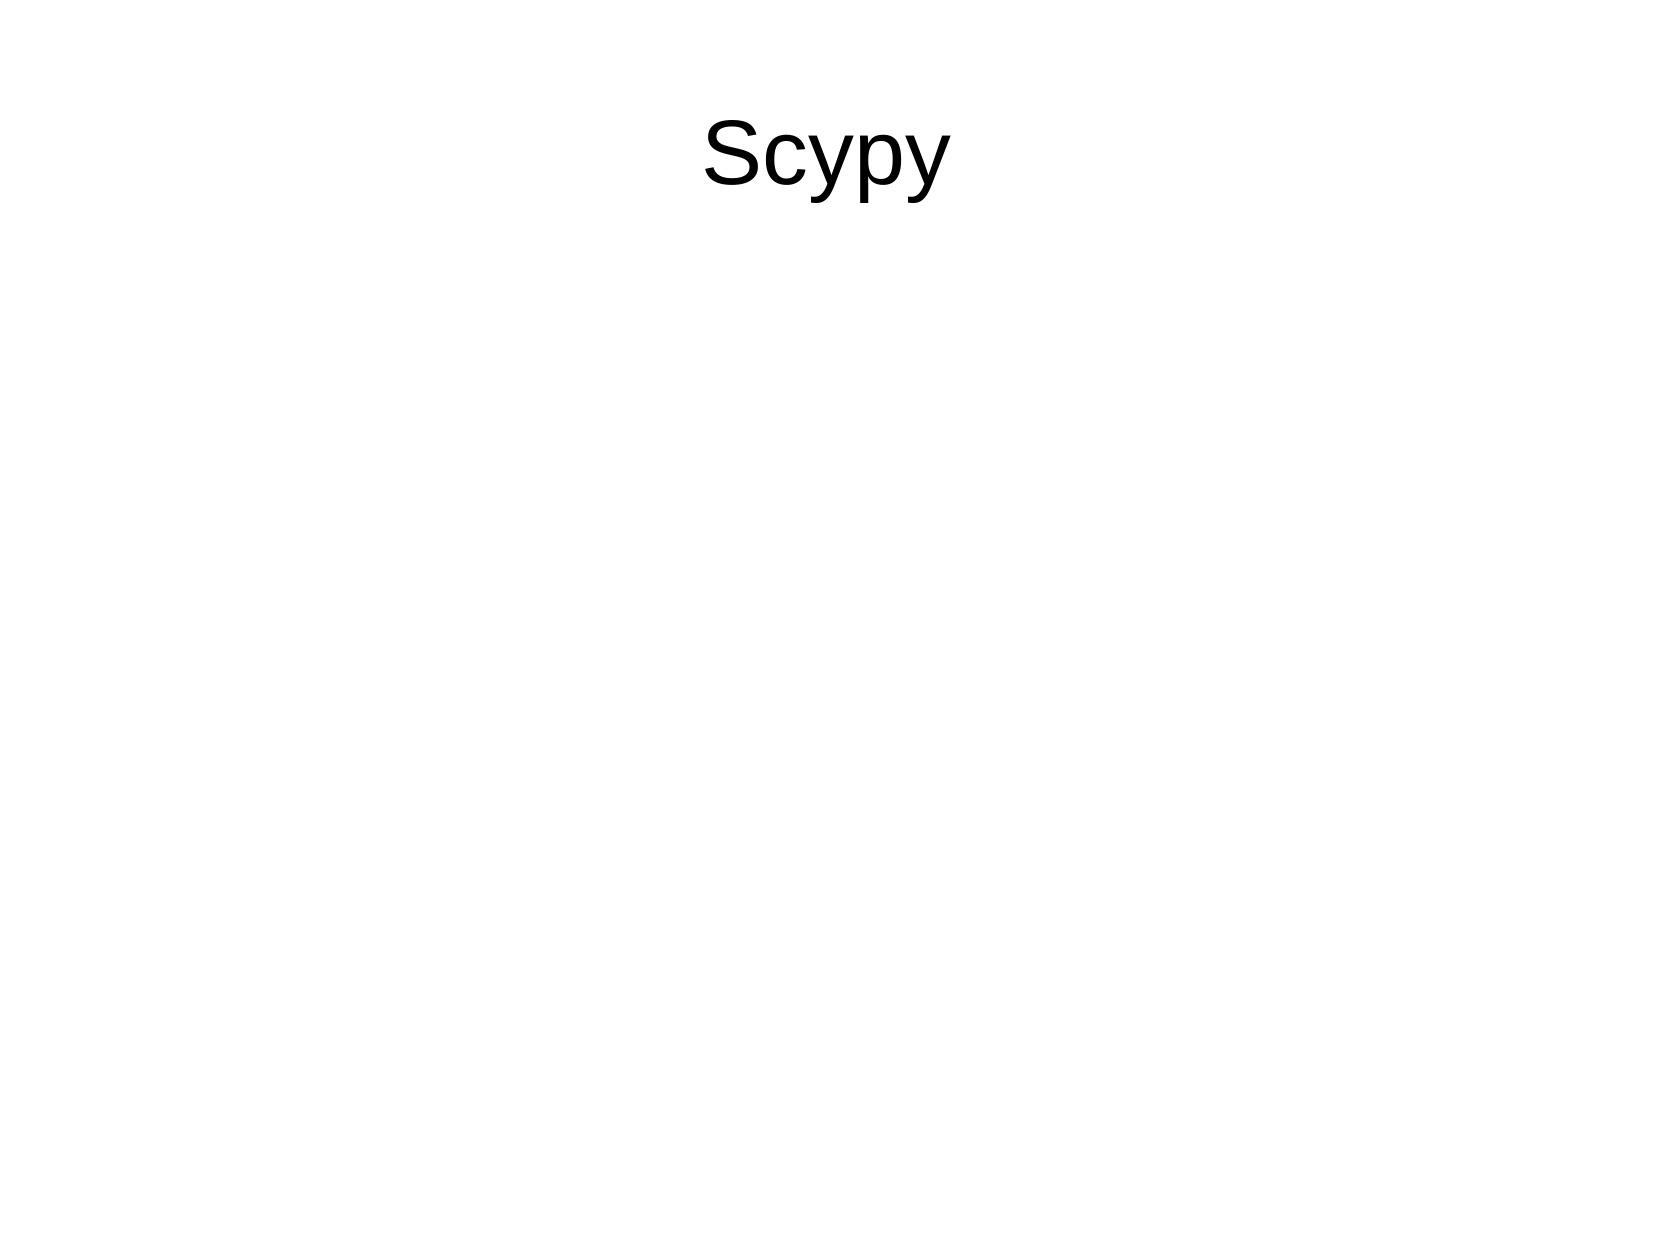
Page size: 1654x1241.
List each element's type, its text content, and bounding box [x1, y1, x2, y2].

title Scypy [82, 49, 1571, 257]
